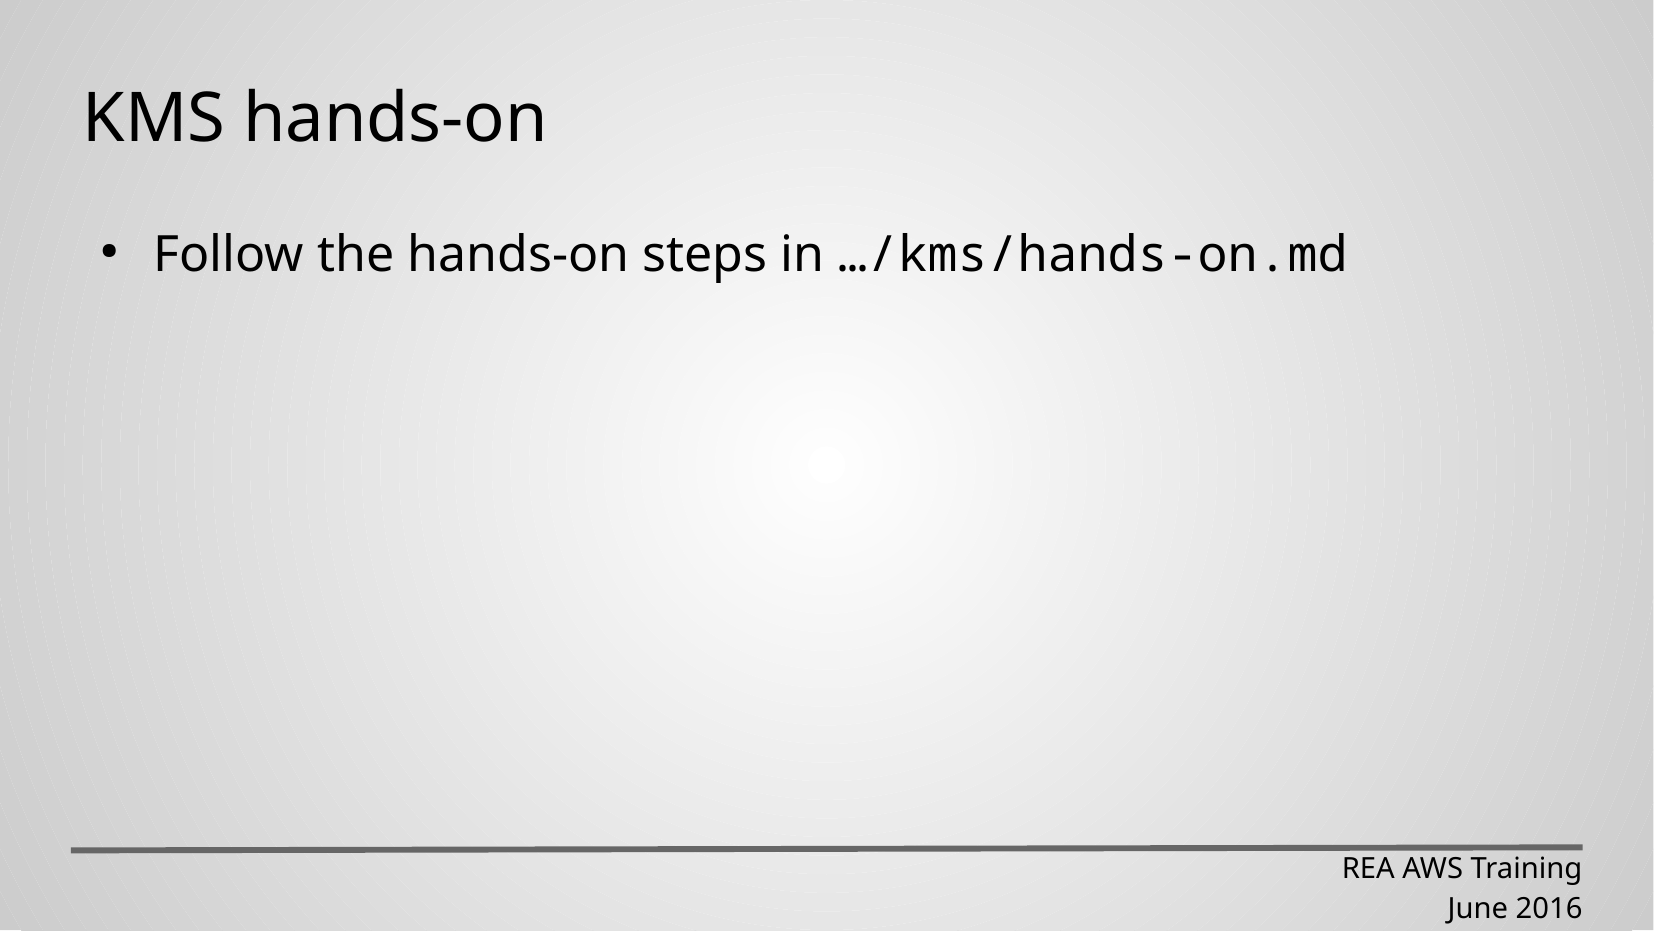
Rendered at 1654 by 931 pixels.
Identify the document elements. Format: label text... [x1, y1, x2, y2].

list Follow the hands-on steps in …/kms/hands-on.md [82, 217, 1571, 827]
title KMS hands-on [82, 37, 1571, 193]
